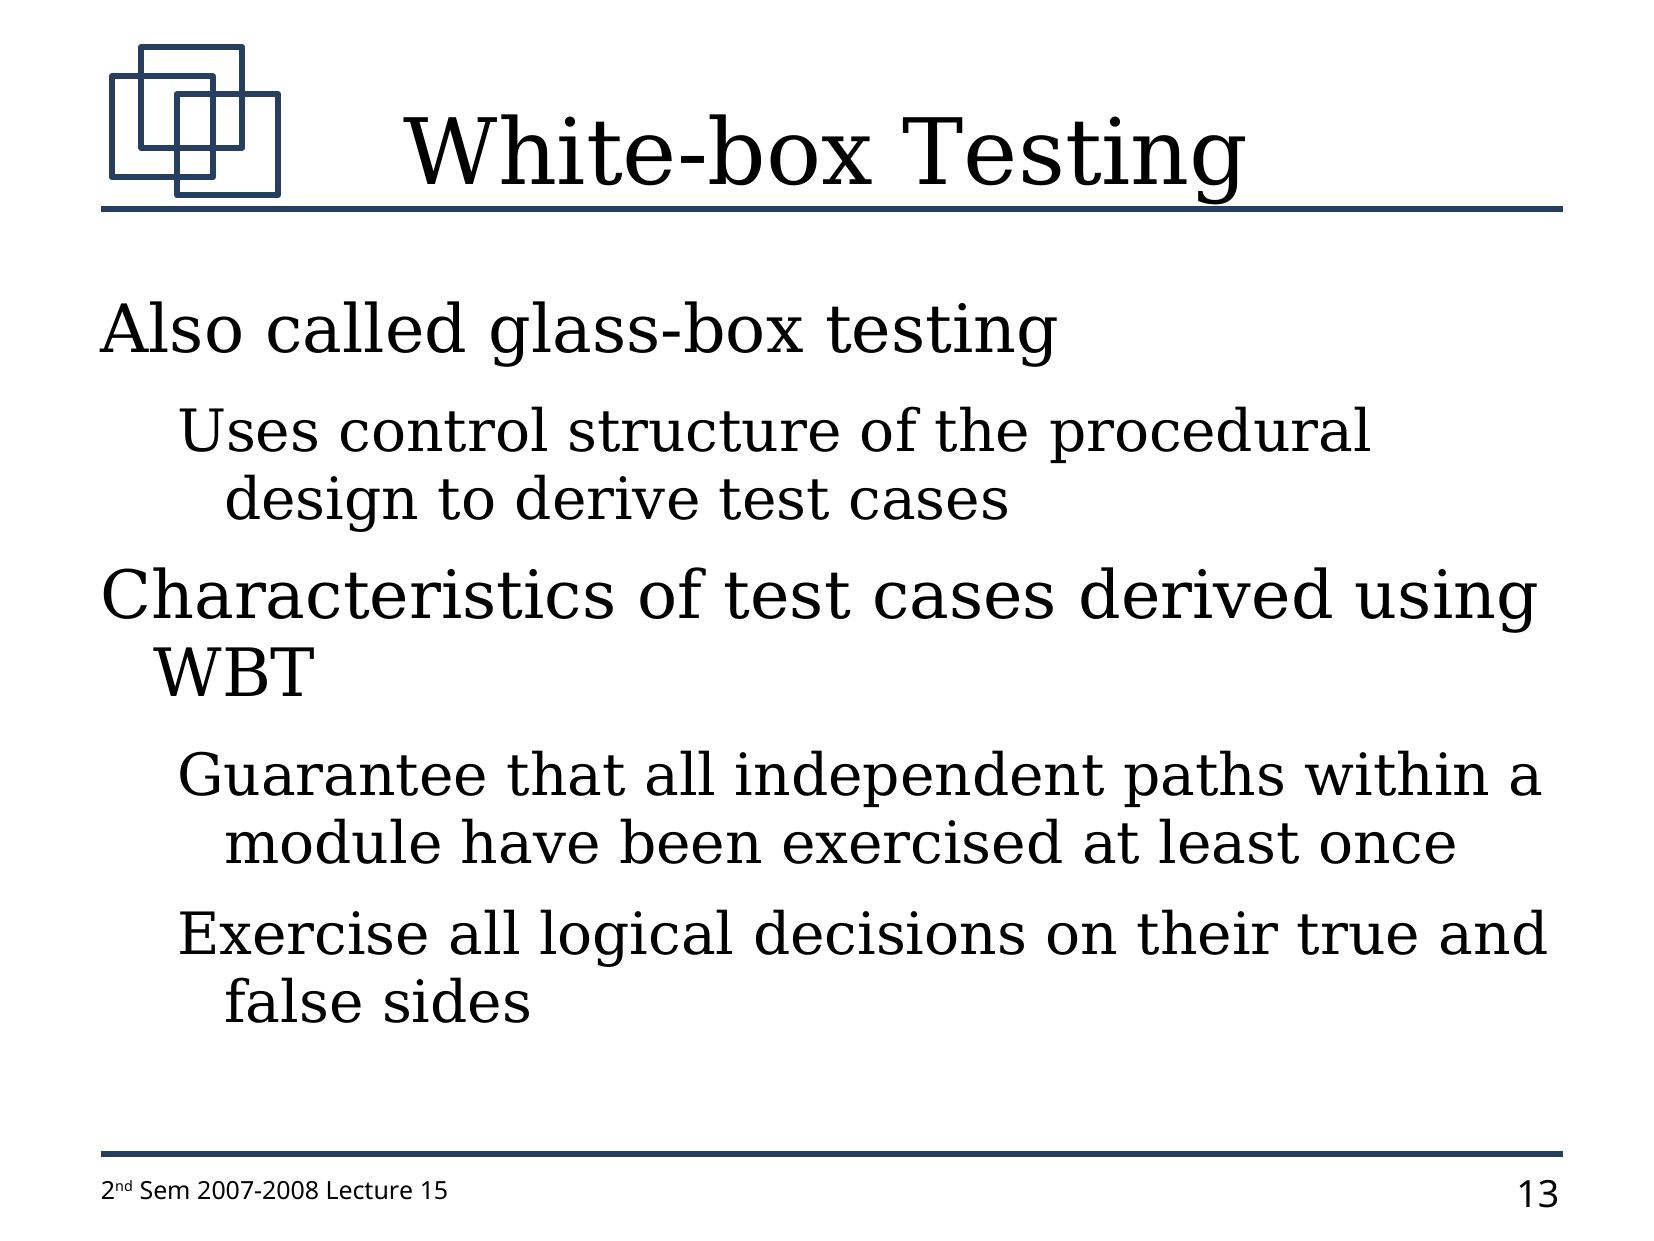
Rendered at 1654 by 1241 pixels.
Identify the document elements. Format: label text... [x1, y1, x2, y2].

title White-box Testing [82, 49, 1571, 257]
list Also called glass-box testing Uses control structure of the procedural design to derive test cases Characteristics of test cases derived using WBT Guarantee that all independent paths within a module have been exercised at least once Exercise all logical decisions on their true and false sides [82, 290, 1571, 1109]
